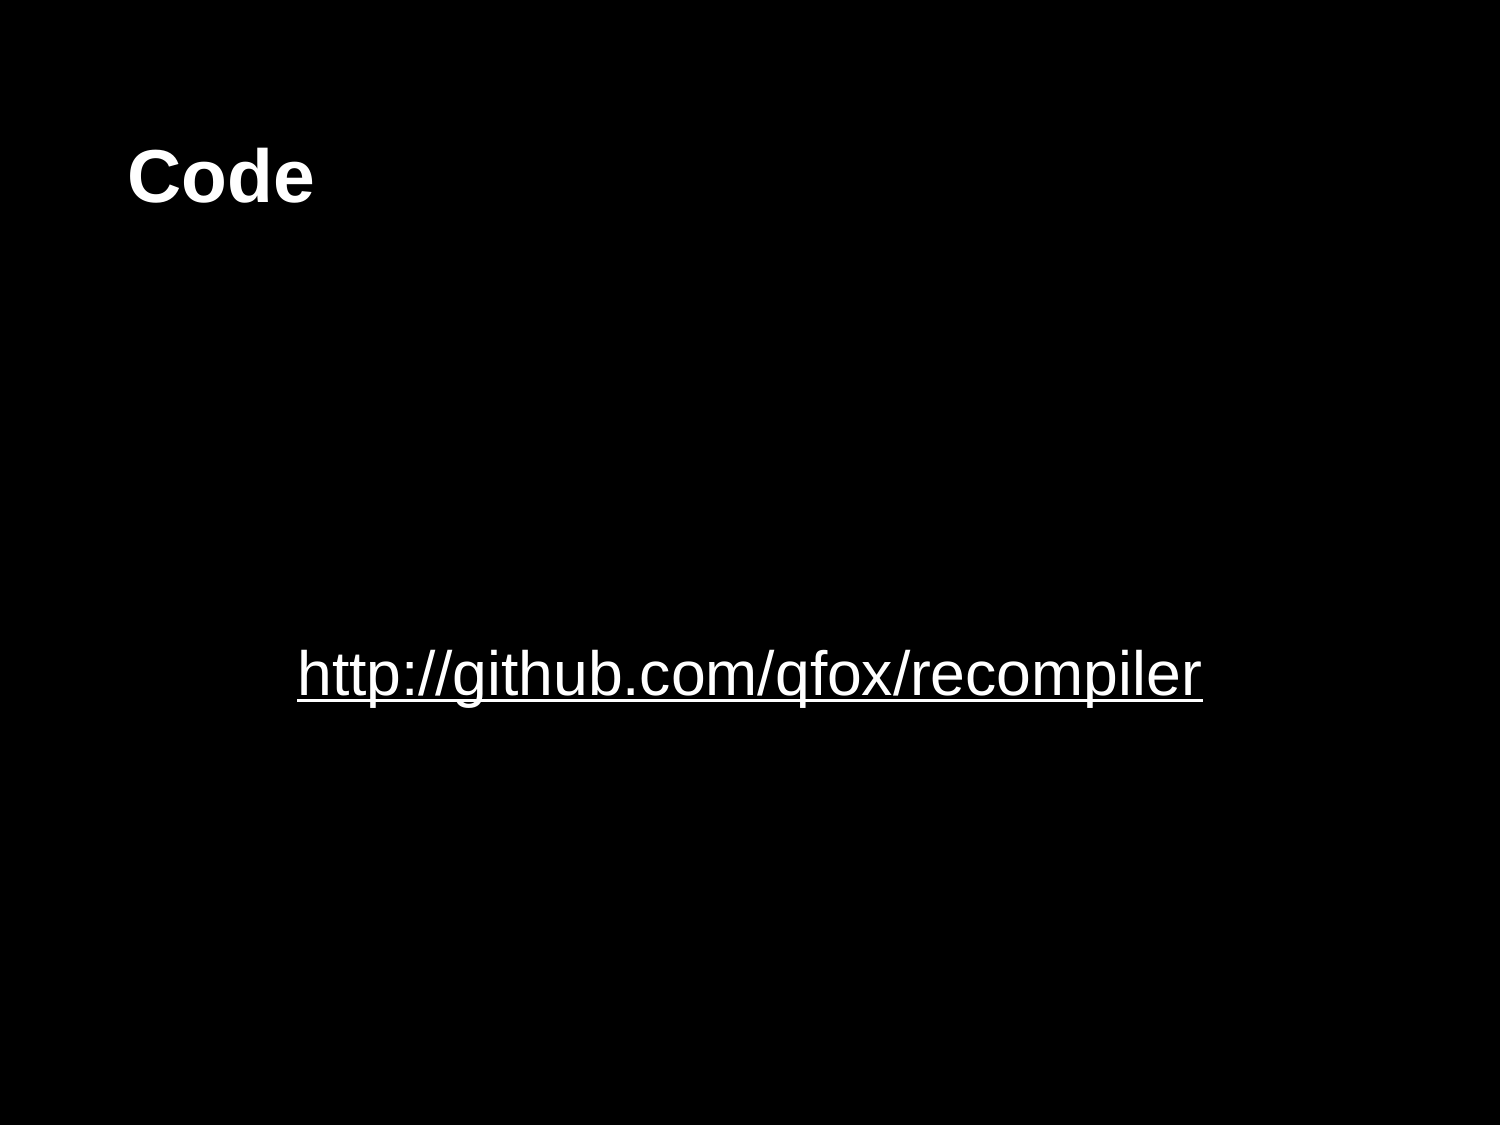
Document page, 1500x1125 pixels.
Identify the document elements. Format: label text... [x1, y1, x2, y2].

title Code [75, 45, 1425, 233]
list http://github.com/qfox/recompiler [75, 262, 1425, 1078]
